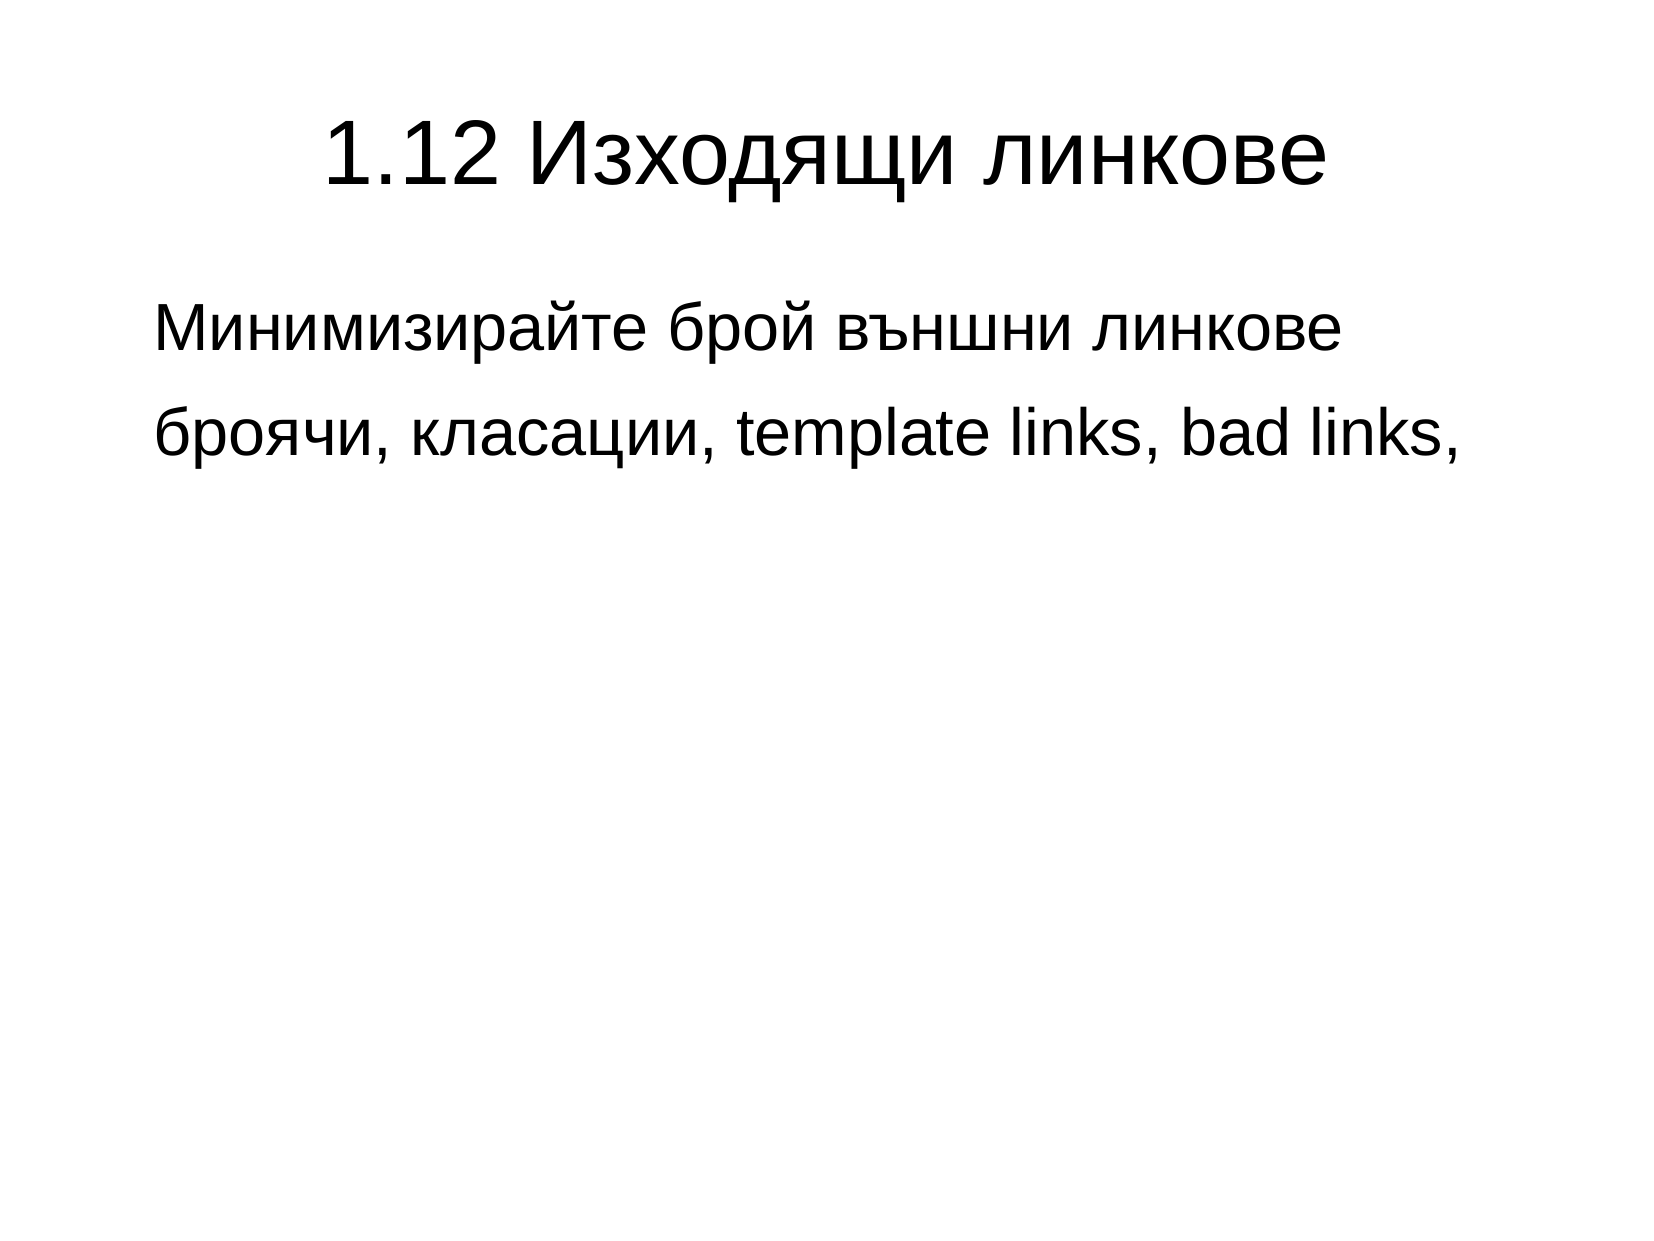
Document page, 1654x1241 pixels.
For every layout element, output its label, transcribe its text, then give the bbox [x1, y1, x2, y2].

title 1.12 Изходящи линкове [82, 49, 1571, 257]
list Минимизирайте брой външни линкове броячи, класации, template links, bad links, [82, 290, 1571, 1109]
